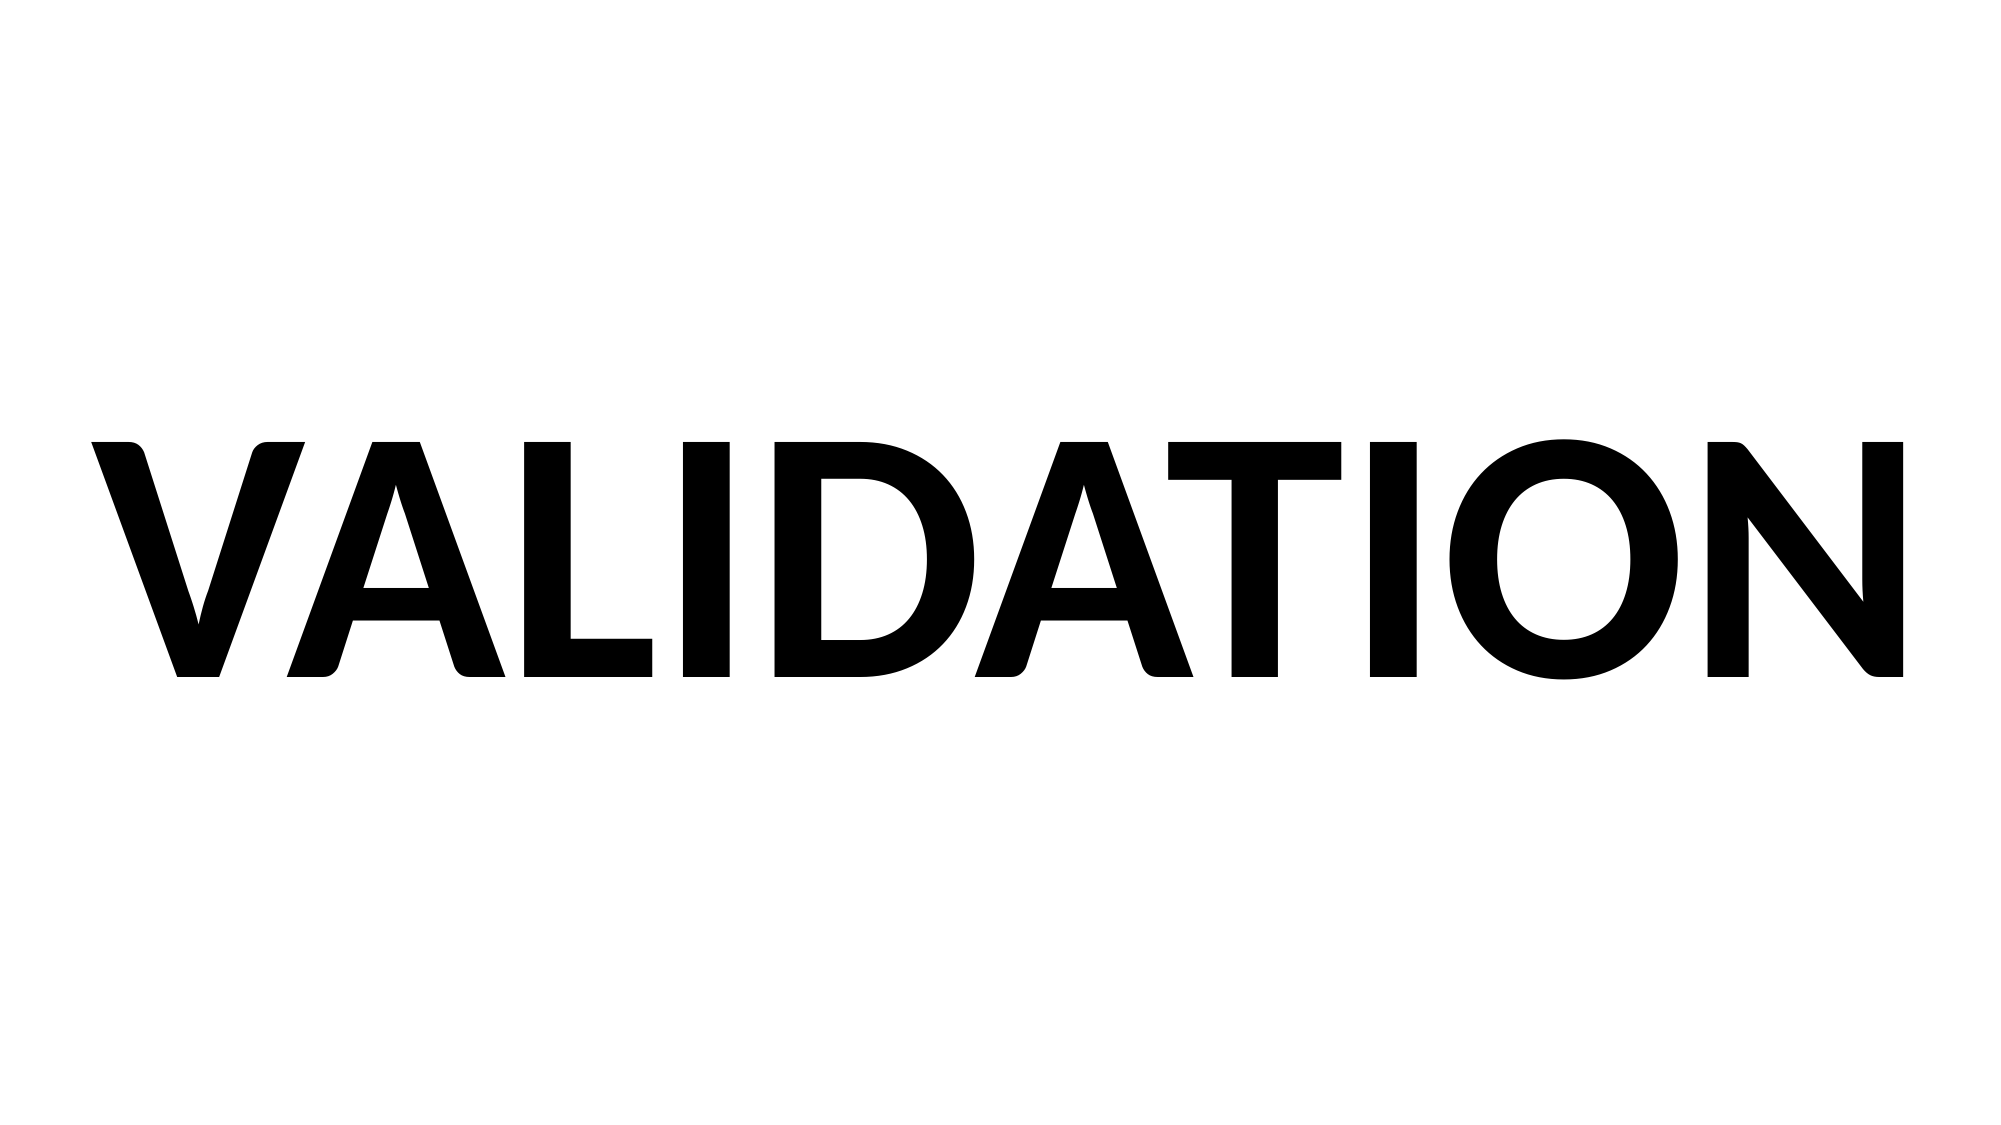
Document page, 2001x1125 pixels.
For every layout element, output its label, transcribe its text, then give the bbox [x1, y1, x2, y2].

title VALIDATION [0, 129, 2000, 764]
